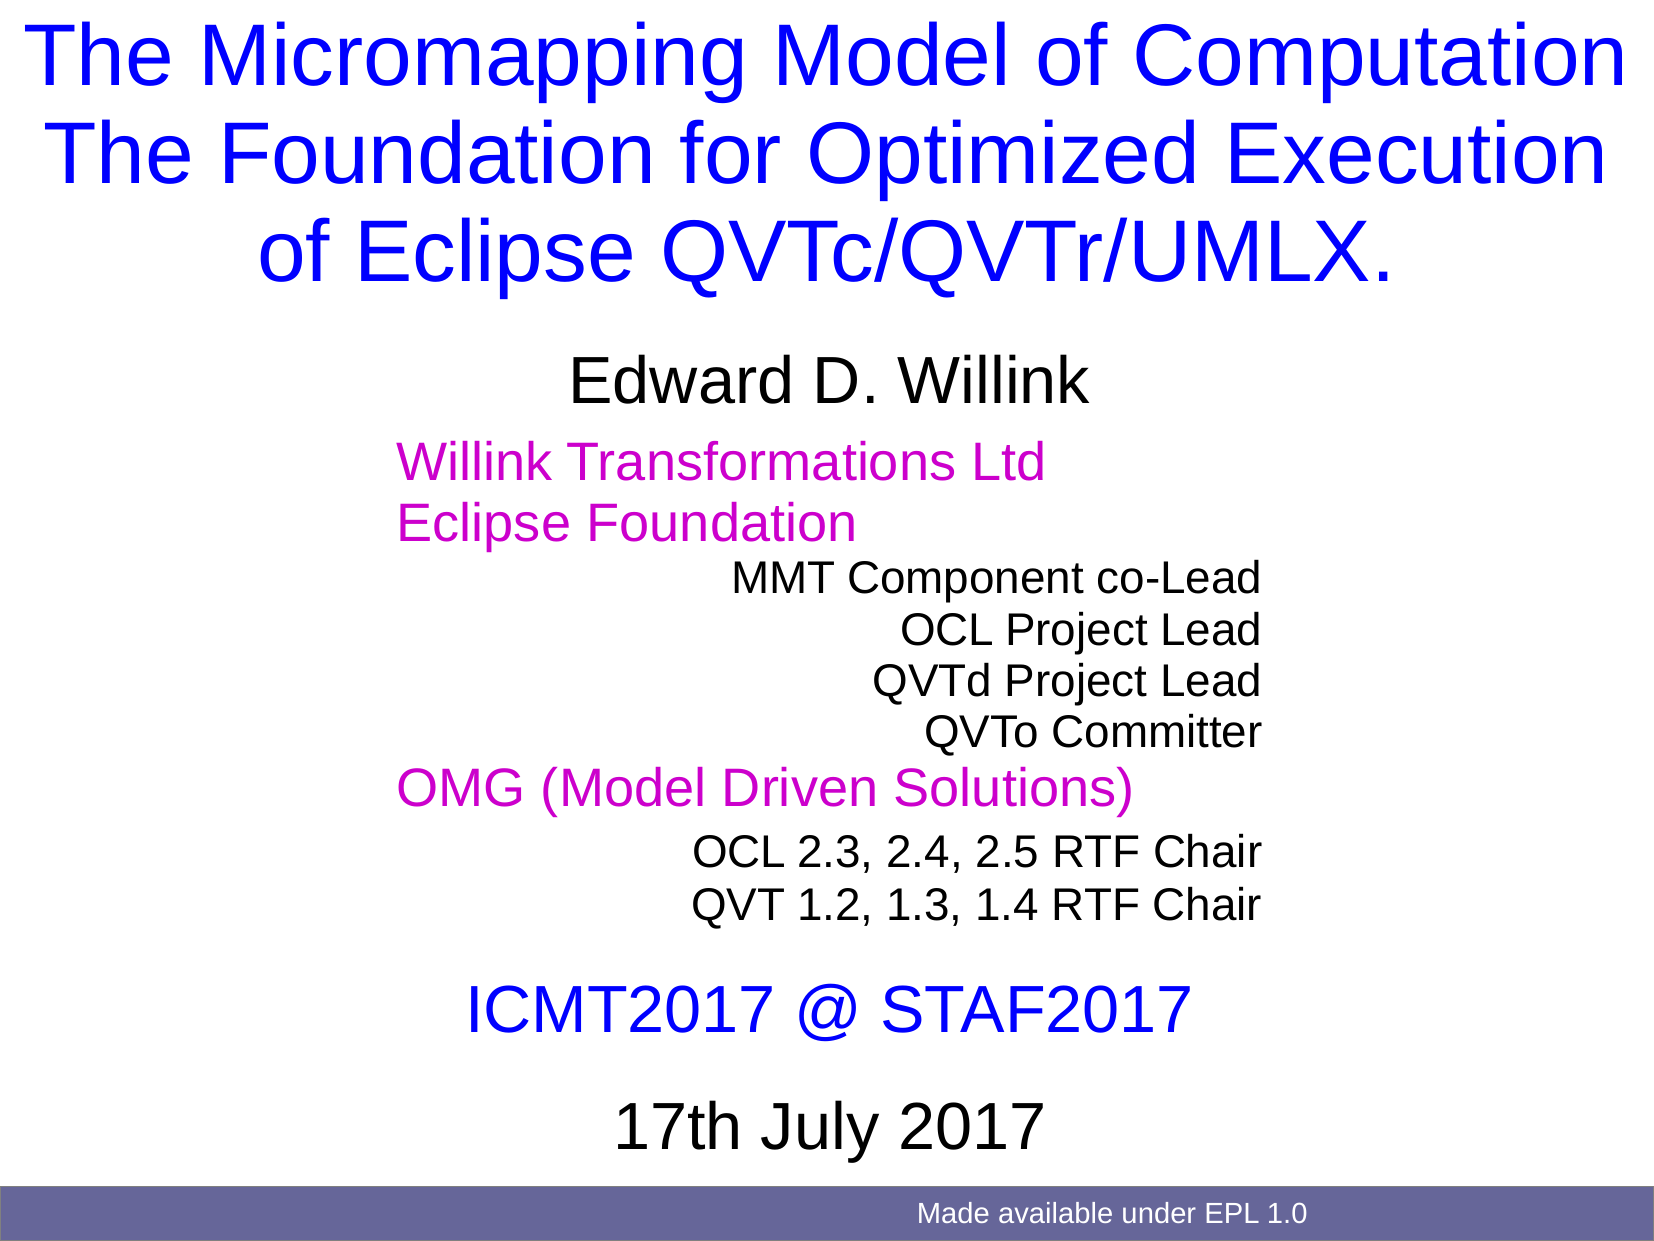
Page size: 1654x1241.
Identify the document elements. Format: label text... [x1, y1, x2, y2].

subtitle Edward D. Willink Willink Transformations Ltd Eclipse Foundation MMT Component co-Lead OCL Project Lead QVTd Project Lead QVTo Committer OMG (Model Driven Solutions) OCL 2.3, 2.4, 2.5 RTF Chair QVT 1.2, 1.3, 1.4 RTF Chair ICMT2017 @ STAF2017 17th July 2017 [396, 324, 1263, 1182]
title The Micromapping Model of Computation The Foundation for Optimized Execution of Eclipse QVTc/QVTr/UMLX. [0, 0, 1654, 410]
